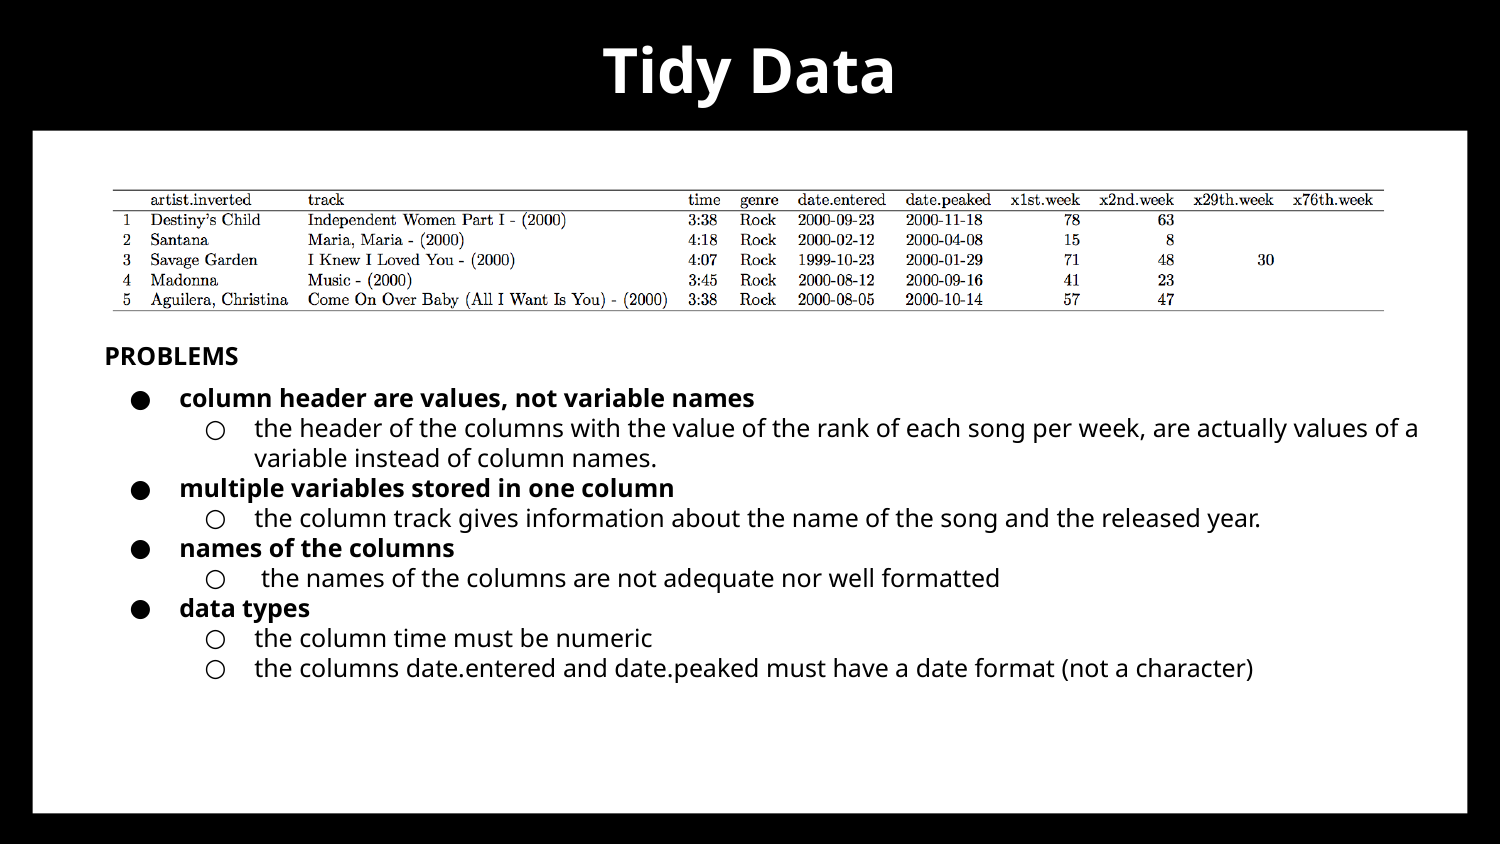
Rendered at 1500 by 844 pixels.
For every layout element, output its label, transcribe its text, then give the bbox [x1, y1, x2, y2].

text_box PROBLEMS [89, 325, 1453, 367]
picture [105, 181, 1407, 326]
text_box column header are values, not variable names the header of the columns with the value of the rank of each song per week, are actually values of a variable instead of column names. multiple variables stored in one column the column track gives information about the name of the song and the released year. names of the columns the names of the columns are not adequate nor well formatted data types the column time must be numeric the columns date.entered and date.peaked must have a date format (not a character) [89, 367, 1453, 797]
text_box Tidy Data [32, 21, 1468, 116]
